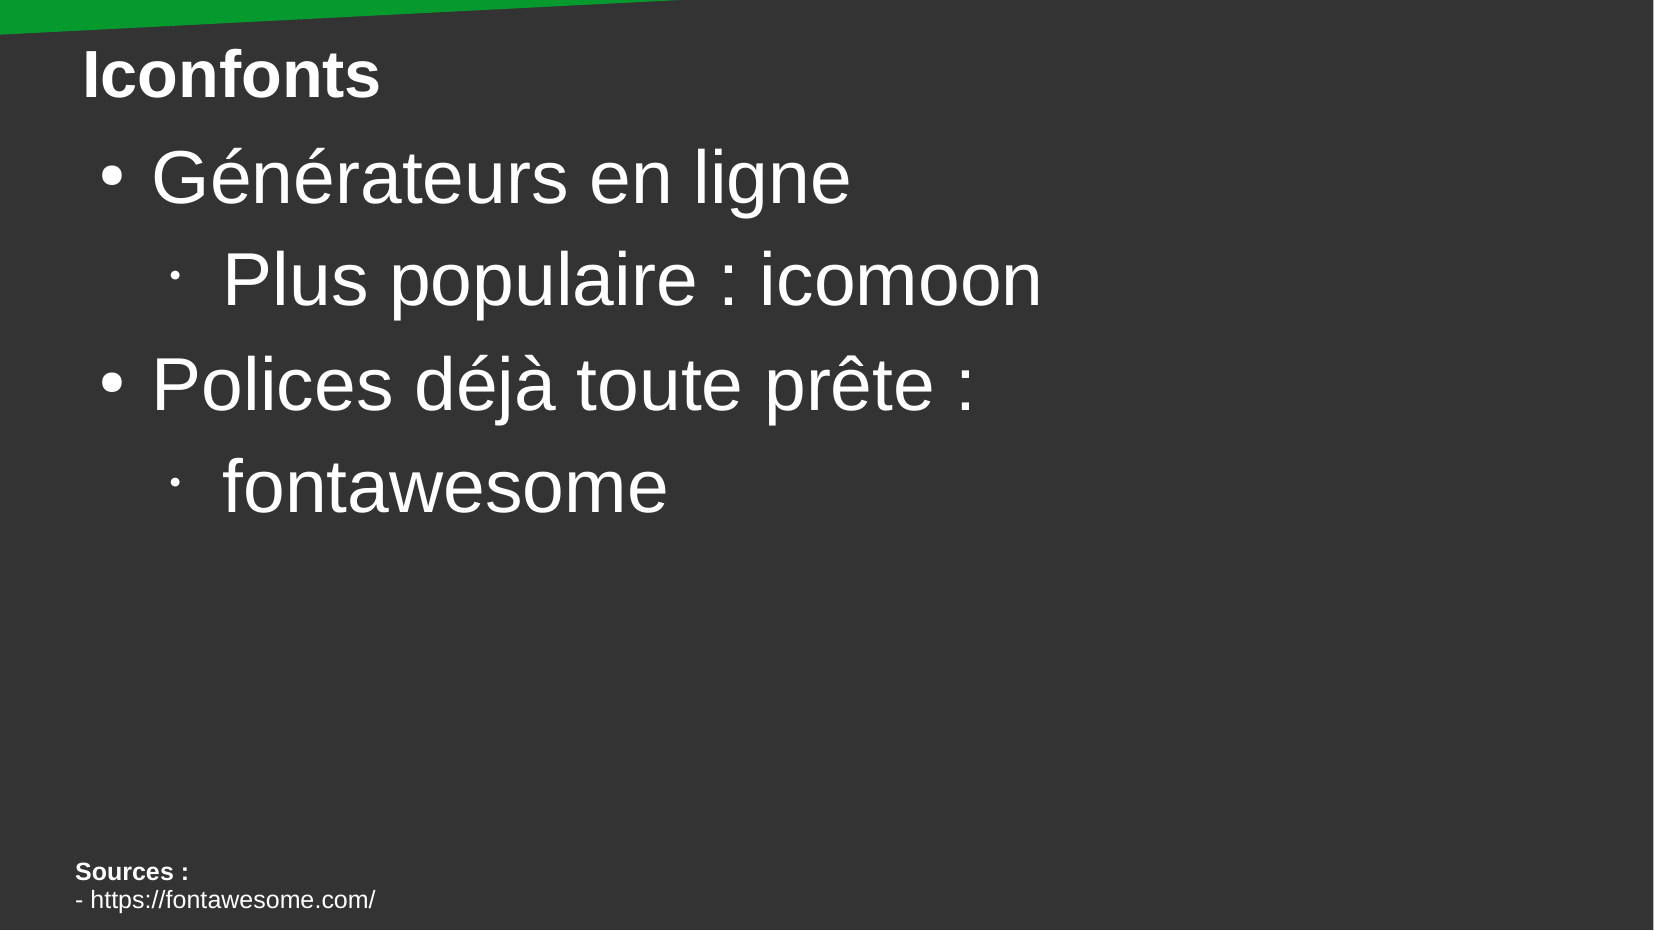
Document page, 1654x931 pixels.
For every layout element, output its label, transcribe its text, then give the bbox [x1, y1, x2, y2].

text_box Sources : - https://fontawesome.com/ [60, 850, 1546, 922]
list Générateurs en ligne Plus populaire : icomoon Polices déjà toute prête : fontawesome [80, 135, 1620, 780]
text_box [0, 0, 681, 35]
title Iconfonts [82, 37, 1571, 114]
